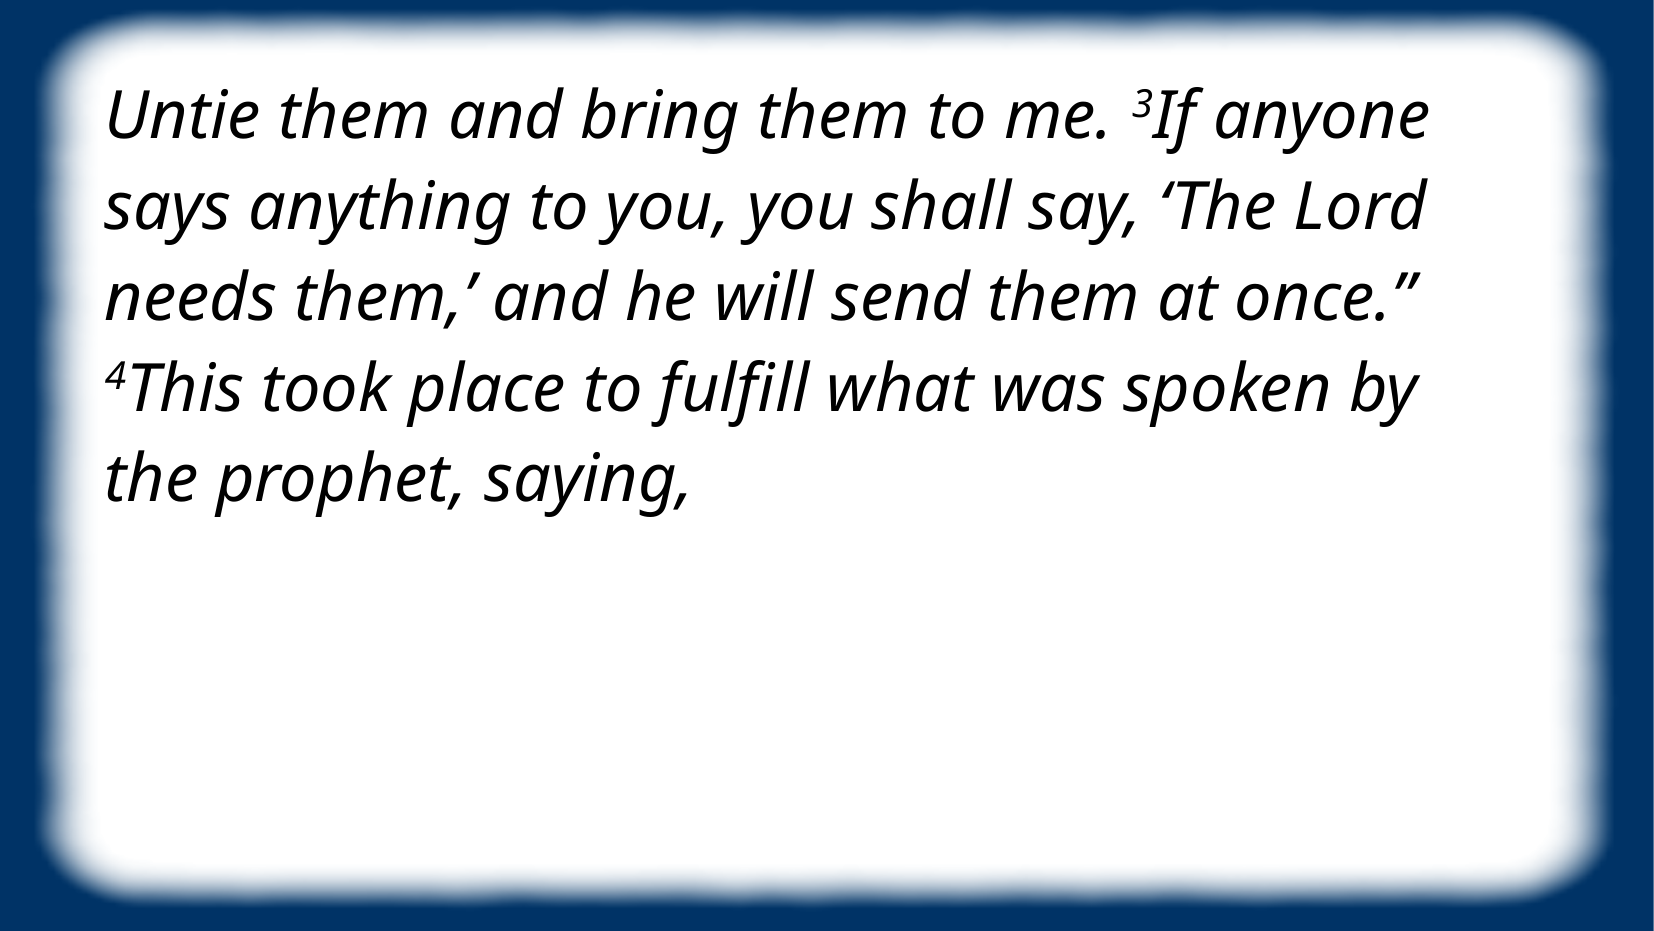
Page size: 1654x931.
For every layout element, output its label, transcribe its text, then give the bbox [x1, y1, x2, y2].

text_box Untie them and bring them to me. 3If anyone says anything to you, you shall say, ‘The Lord needs them,’ and he will send them at once.” 4This took place to fulfill what was spoken by the prophet, saying, [90, 60, 1546, 519]
picture [0, 0, 1654, 931]
